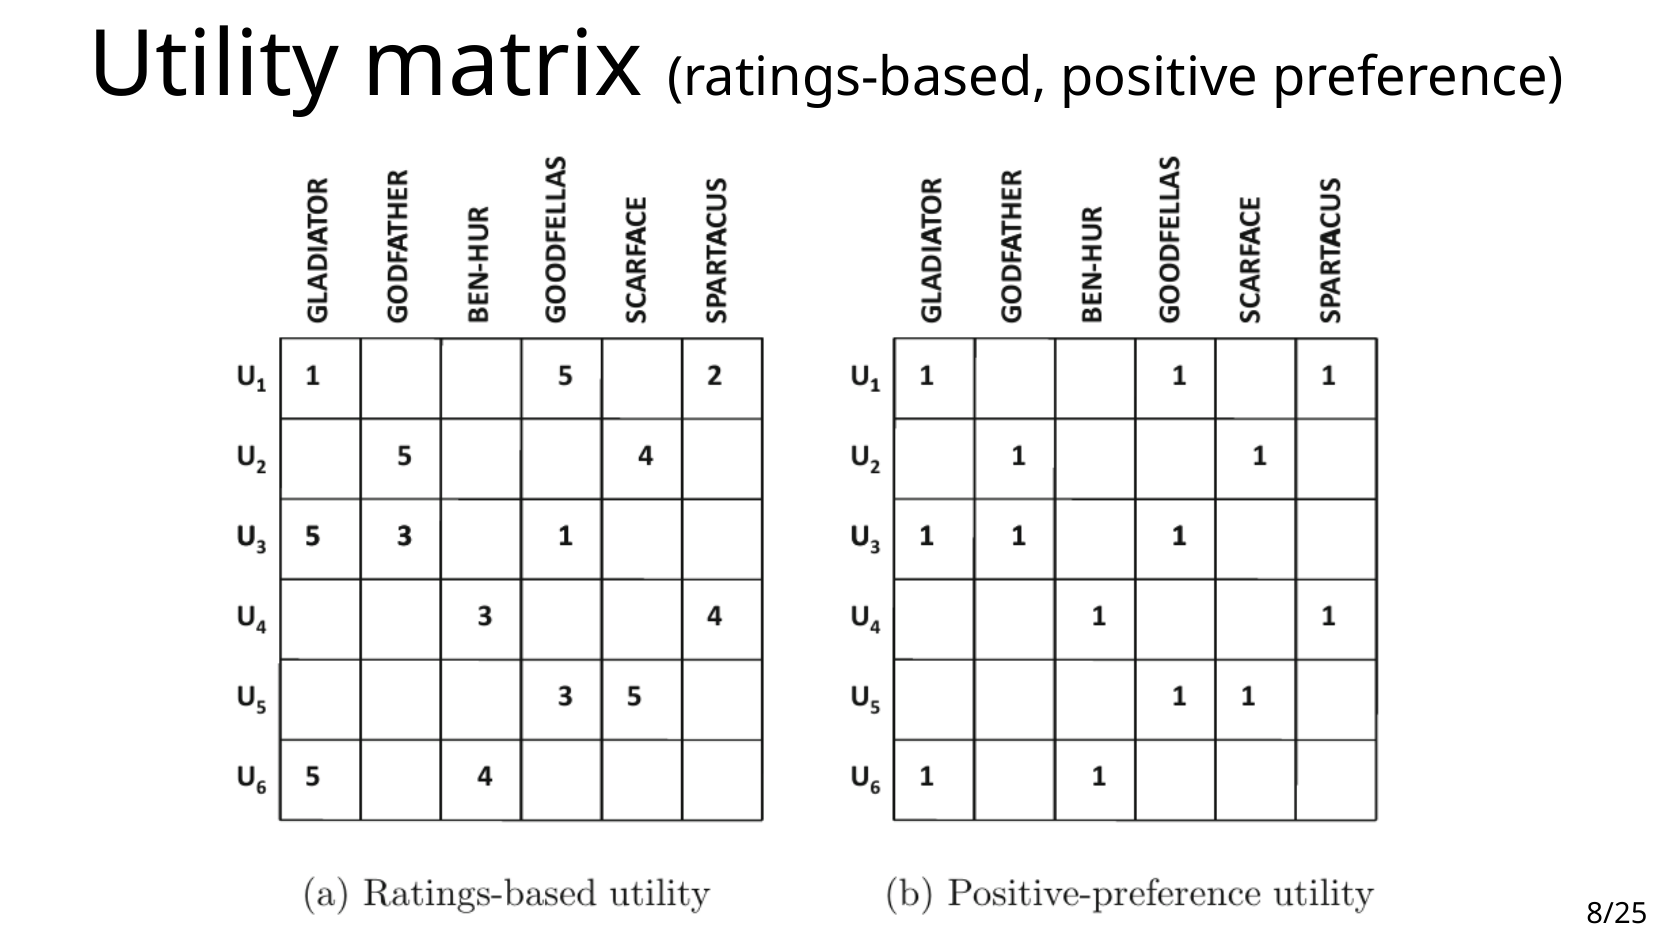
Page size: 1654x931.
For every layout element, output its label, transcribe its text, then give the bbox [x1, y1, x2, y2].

picture [217, 127, 1411, 927]
title Utility matrix (ratings-based, positive preference) [82, 1, 1571, 118]
